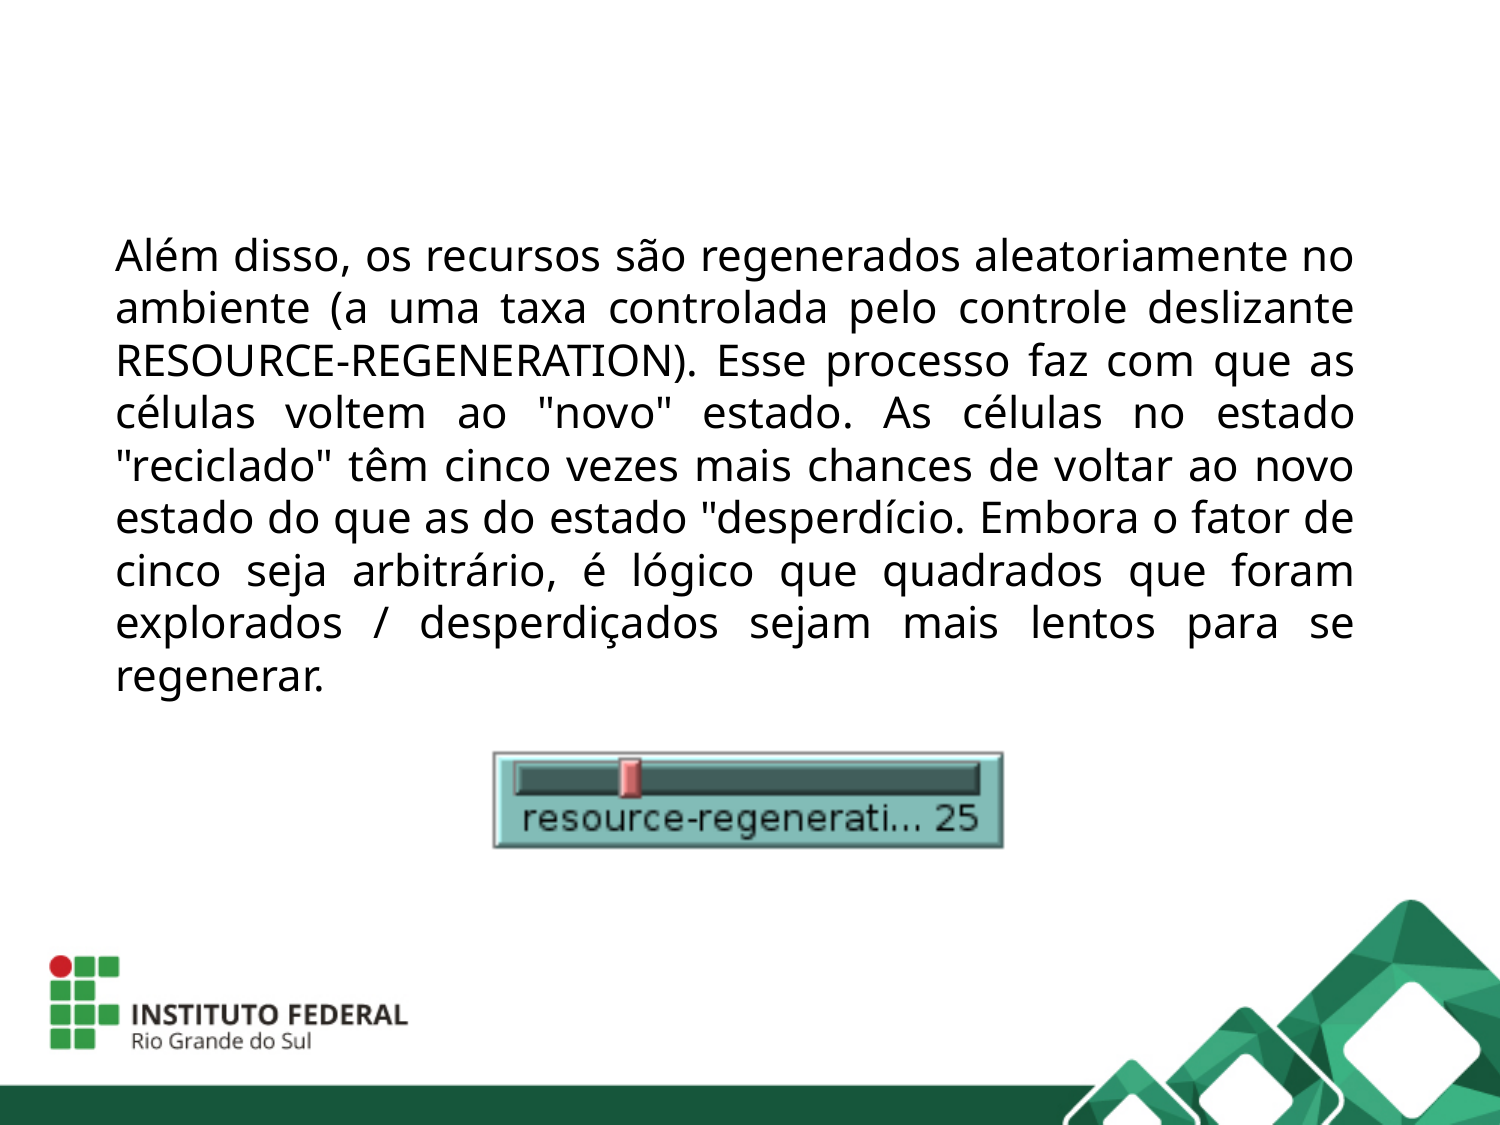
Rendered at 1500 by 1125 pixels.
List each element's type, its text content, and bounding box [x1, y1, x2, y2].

picture [0, 0, 1500, 1125]
text_box Além disso, os recursos são regenerados aleatoriamente no ambiente (a uma taxa controlada pelo controle deslizante RESOURCE-REGENERATION). Esse processo faz com que as células voltem ao "novo" estado. As células no estado "reciclado" têm cinco vezes mais chances de voltar ao novo estado do que as do estado "desperdício. Embora o fator de cinco seja arbitrário, é lógico que quadrados que foram explorados / desperdiçados sejam mais lentos para se regenerar. [100, 220, 1424, 813]
